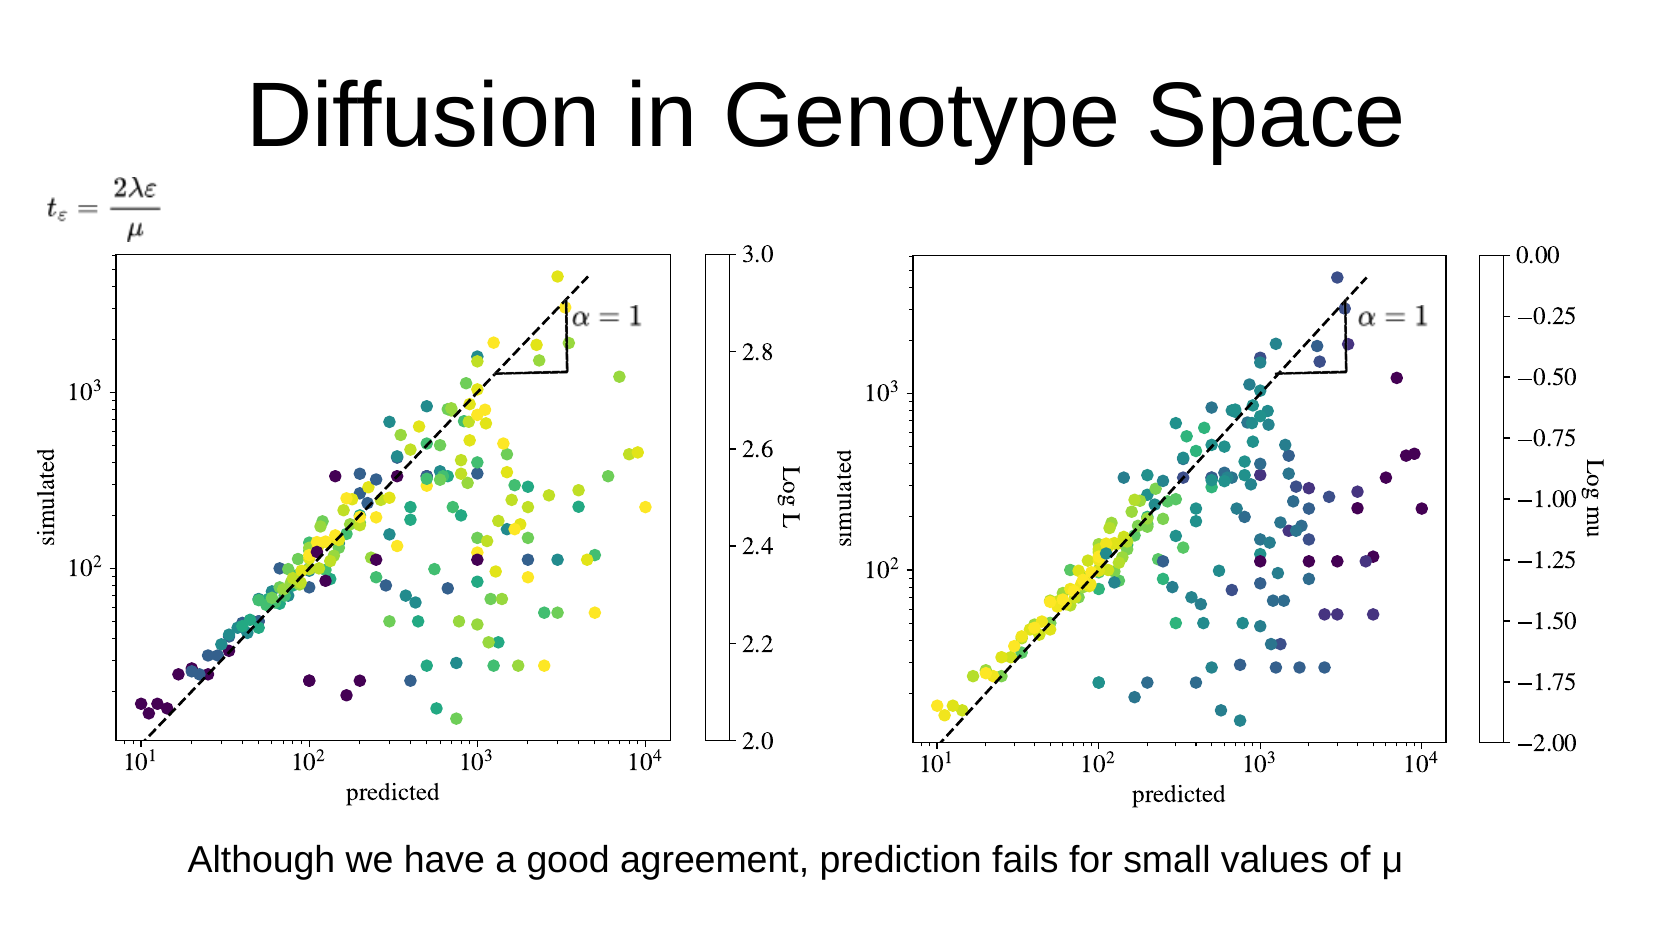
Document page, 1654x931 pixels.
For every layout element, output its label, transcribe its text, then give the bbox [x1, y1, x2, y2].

picture [10, 177, 1636, 838]
text_box Although we have a good agreement, prediction fails for small values of μ [172, 831, 1636, 901]
title Diffusion in Genotype Space [82, 37, 1571, 193]
